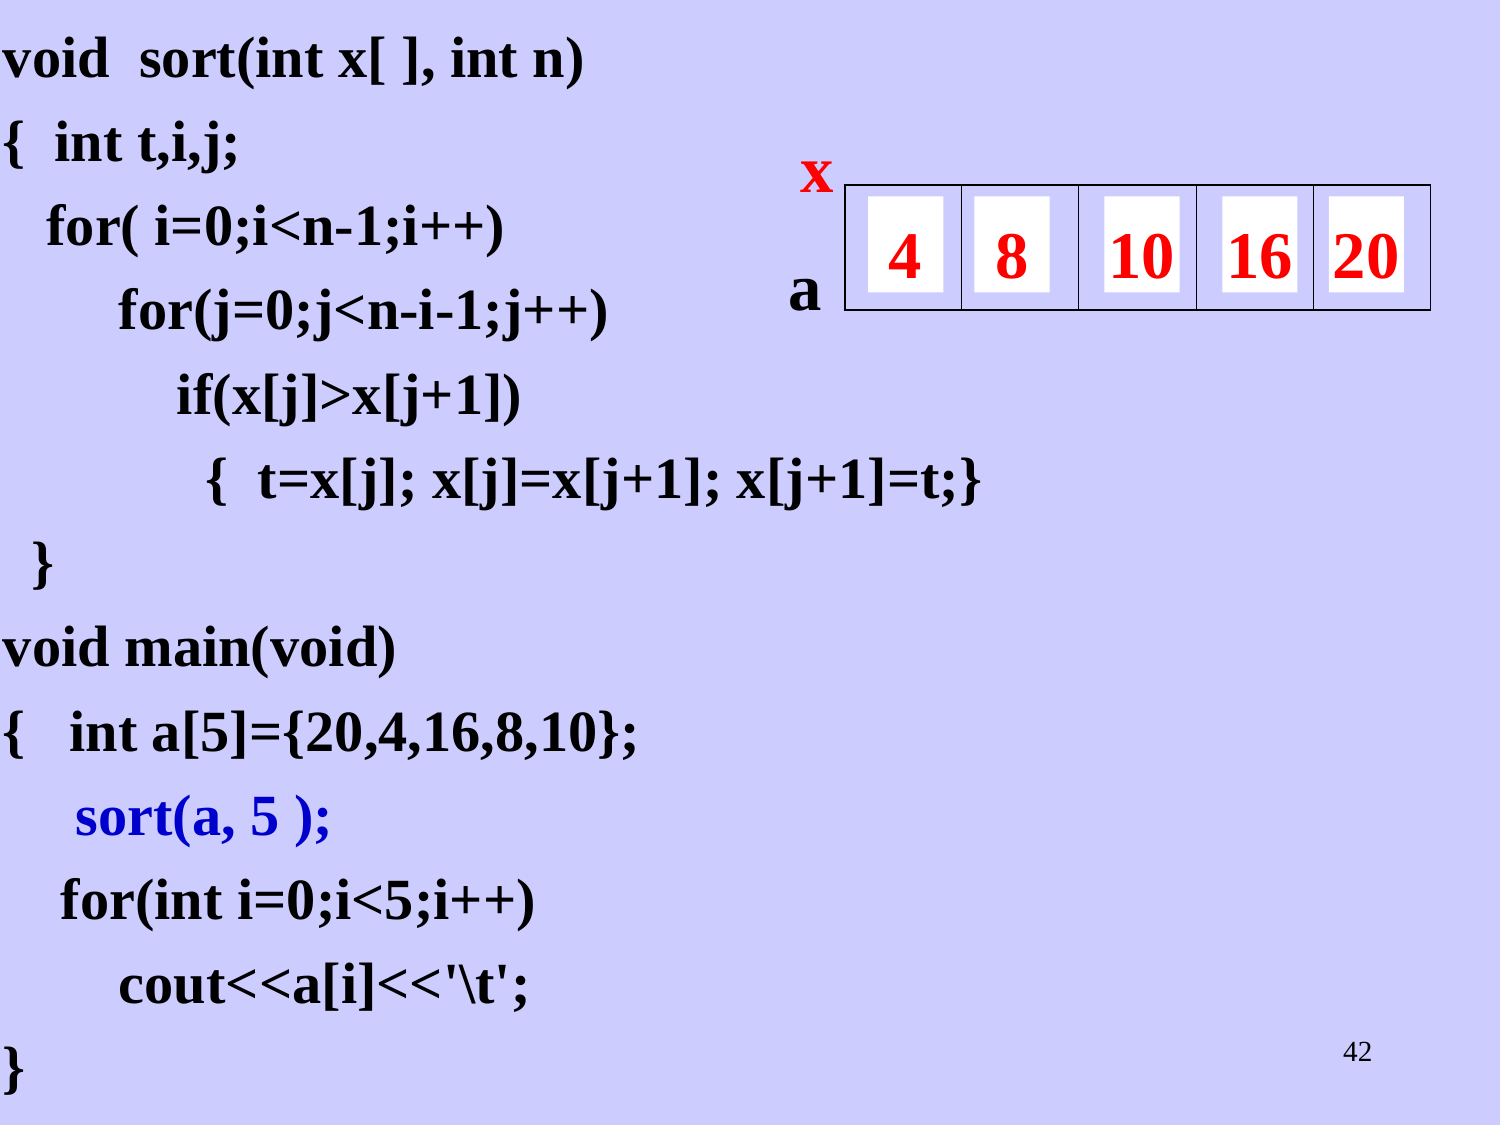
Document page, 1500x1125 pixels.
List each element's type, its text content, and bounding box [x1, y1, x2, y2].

text_box 4 [868, 196, 944, 293]
text_box 10 [1104, 196, 1180, 293]
table_header 10 [1314, 186, 1430, 309]
table_header 16 [1079, 186, 1196, 309]
text_box a [773, 219, 837, 332]
text_box x [785, 101, 848, 214]
table_header 20 [846, 186, 961, 309]
text_box <编号> [1075, 1025, 1388, 1101]
text_box void sort(int x[ ], int n) { int t,i,j; for( i=0;i<n-1;i++) for(j=0;j<n-i-1;j++) if(x[j]>x[j+1]) { t=x[j]; x[j]=x[j+1]; x[j+1]=t;} } void main(void) { int a[5]={20,4,16,8,10}; sort(a, 5 ); for(int i=0;i<5;i++) cout<<a[i]<<'\t'; } [0, 10, 1075, 1102]
table_header 4 [962, 186, 1078, 309]
text_box 16 [1222, 196, 1298, 293]
text_box 20 [1328, 196, 1404, 293]
text_box 8 [974, 196, 1050, 293]
table_header 8 [1197, 186, 1313, 309]
